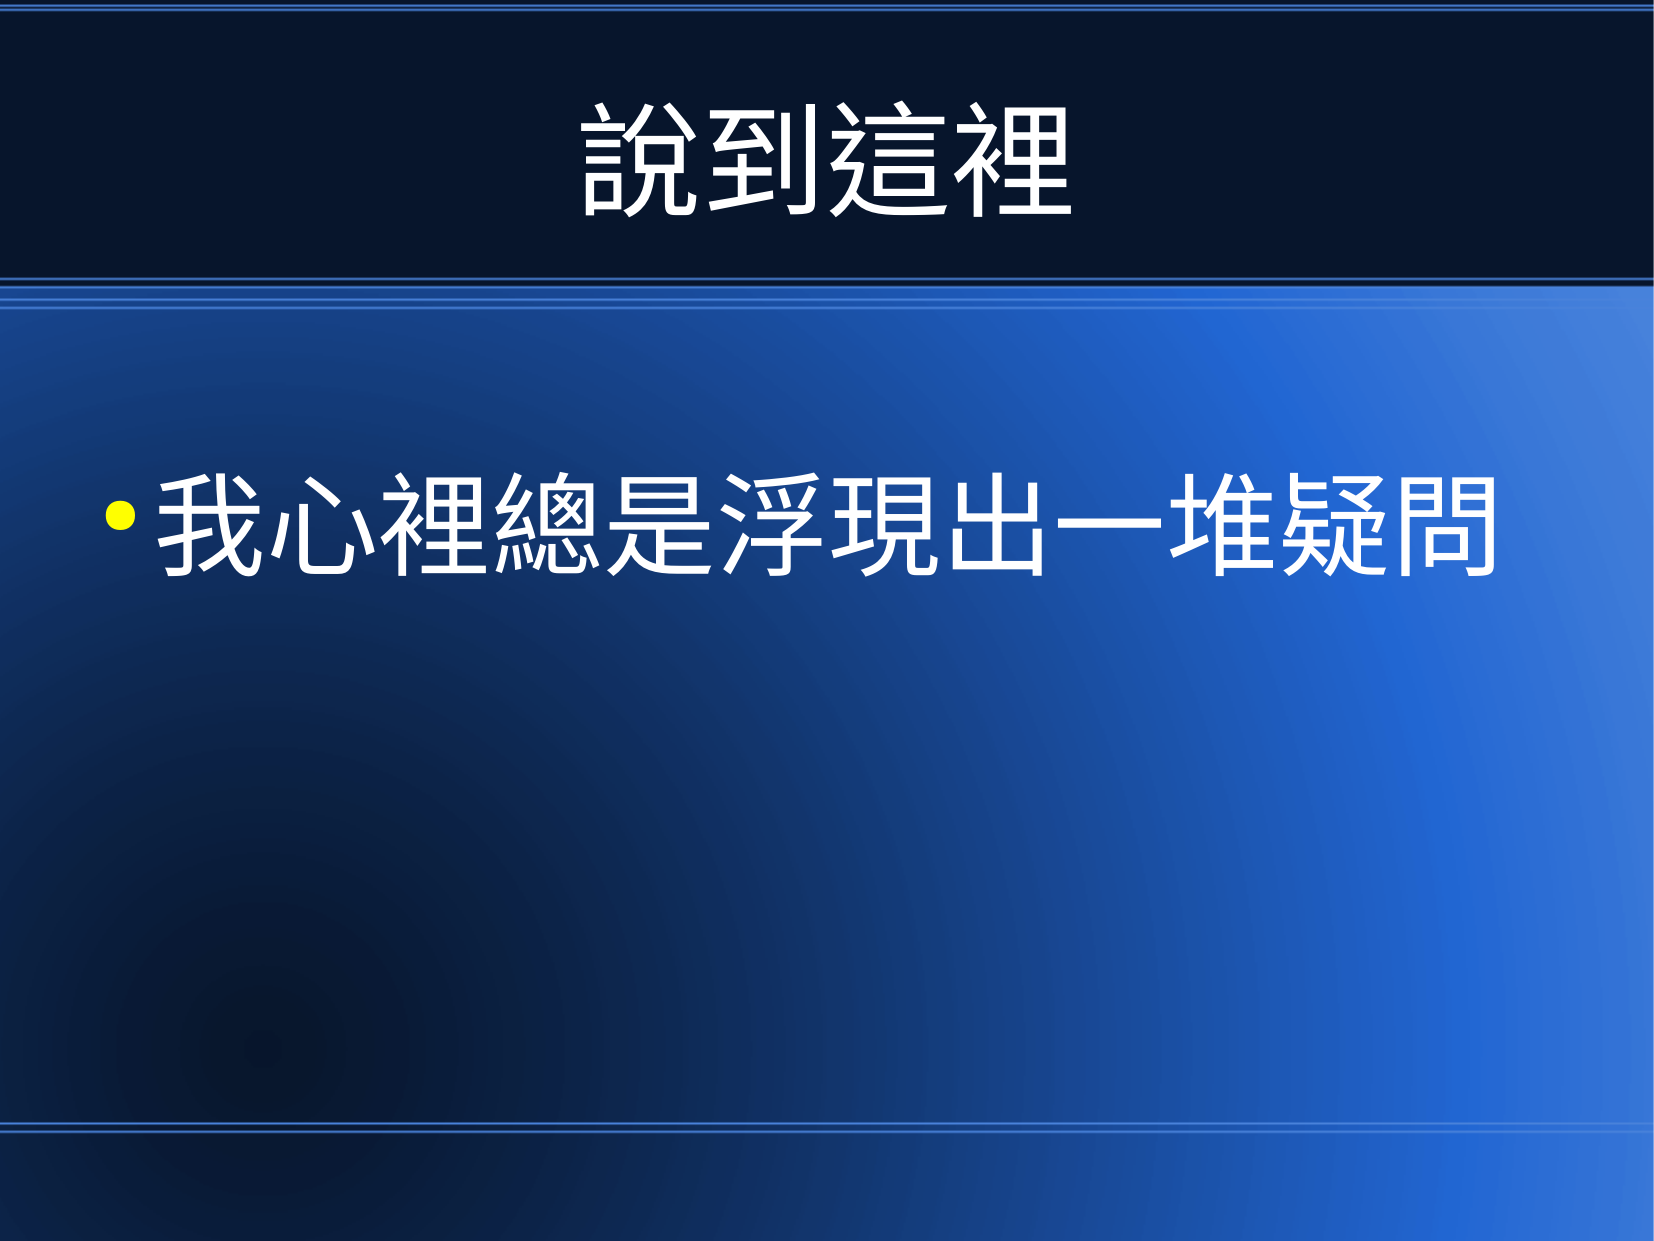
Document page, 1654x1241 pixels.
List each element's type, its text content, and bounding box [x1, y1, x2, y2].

list 我心裡總是浮現出一堆疑問 [82, 355, 1571, 1241]
picture [0, 0, 1654, 1241]
title 說到這裡 [82, 49, 1571, 257]
